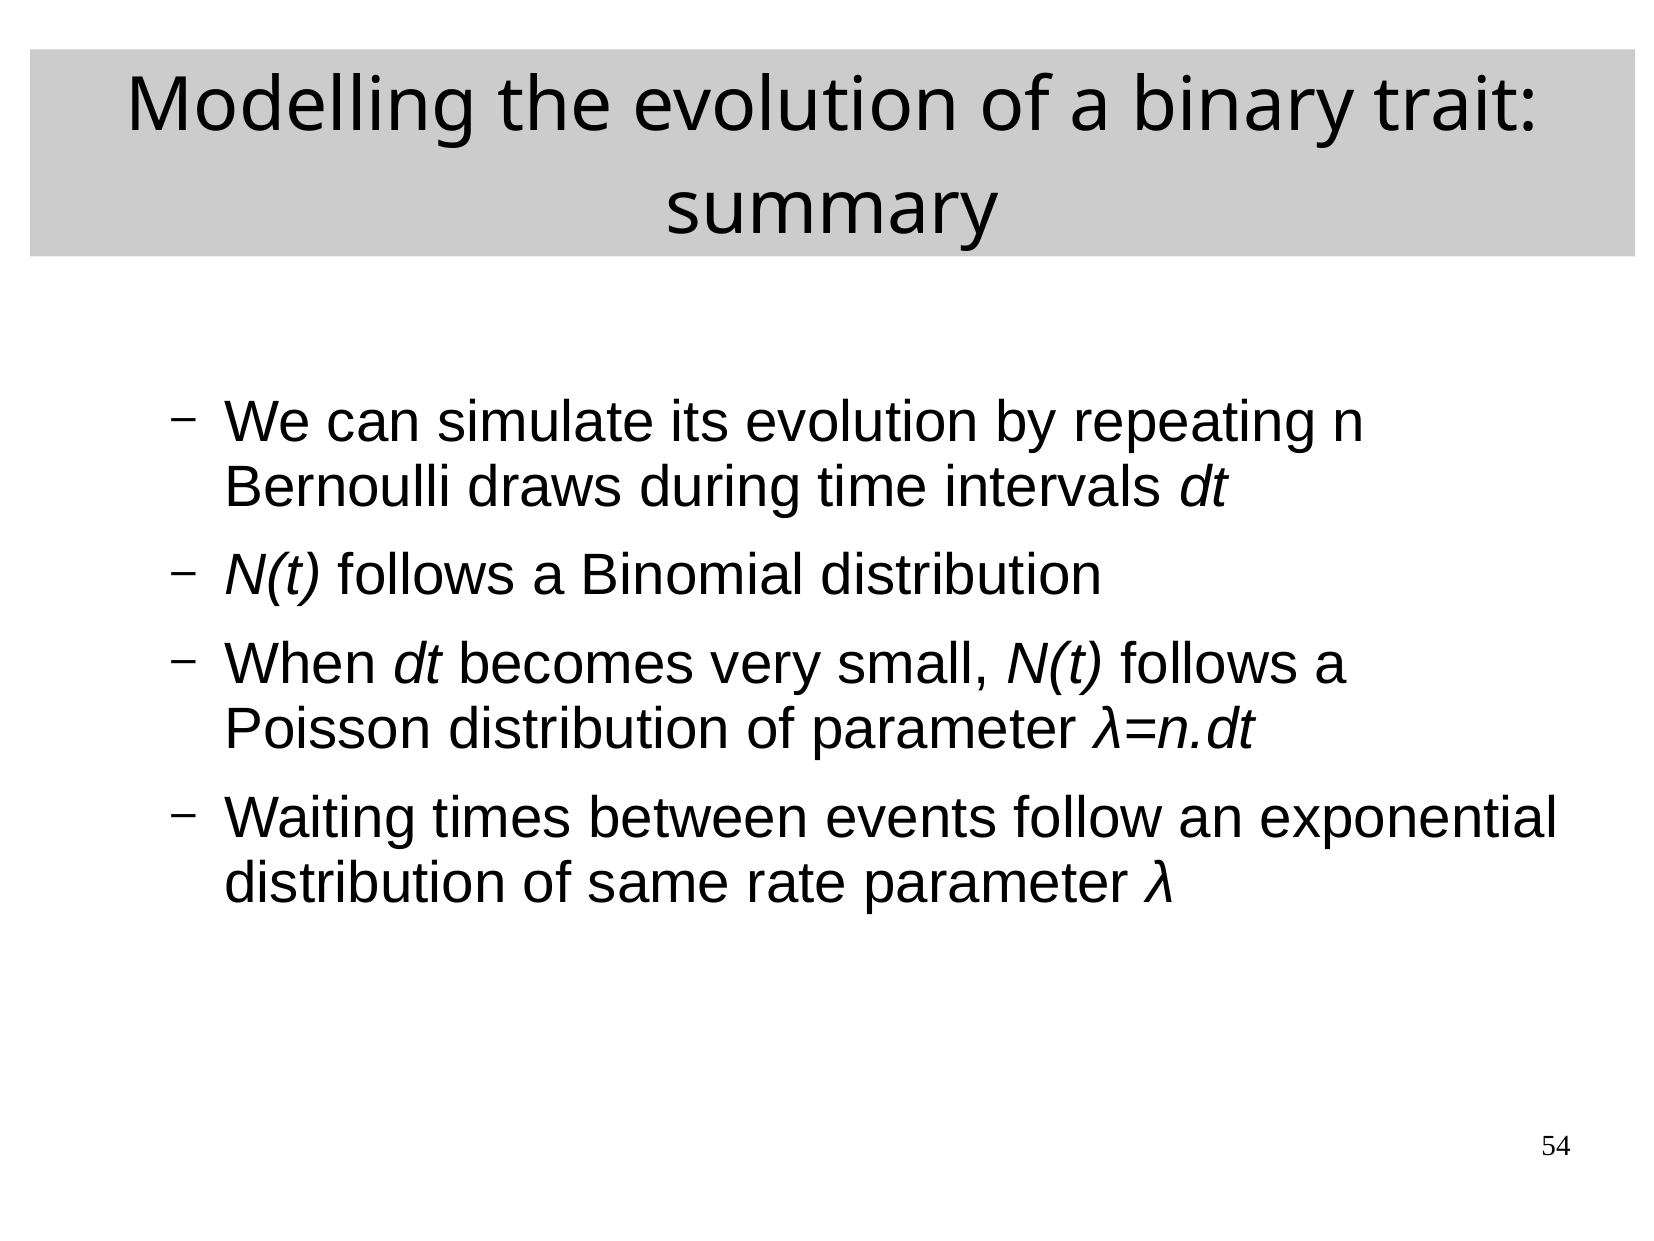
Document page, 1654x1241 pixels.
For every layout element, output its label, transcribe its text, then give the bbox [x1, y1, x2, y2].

title Modelling the evolution of a binary trait: summary [30, 49, 1636, 257]
list We can simulate its evolution by repeating n Bernoulli draws during time intervals dt N(t) follows a Binomial distribution When dt becomes very small, N(t) follows a Poisson distribution of parameter λ=n.dt Waiting times between events follow an exponential distribution of same rate parameter λ [82, 290, 1571, 1010]
